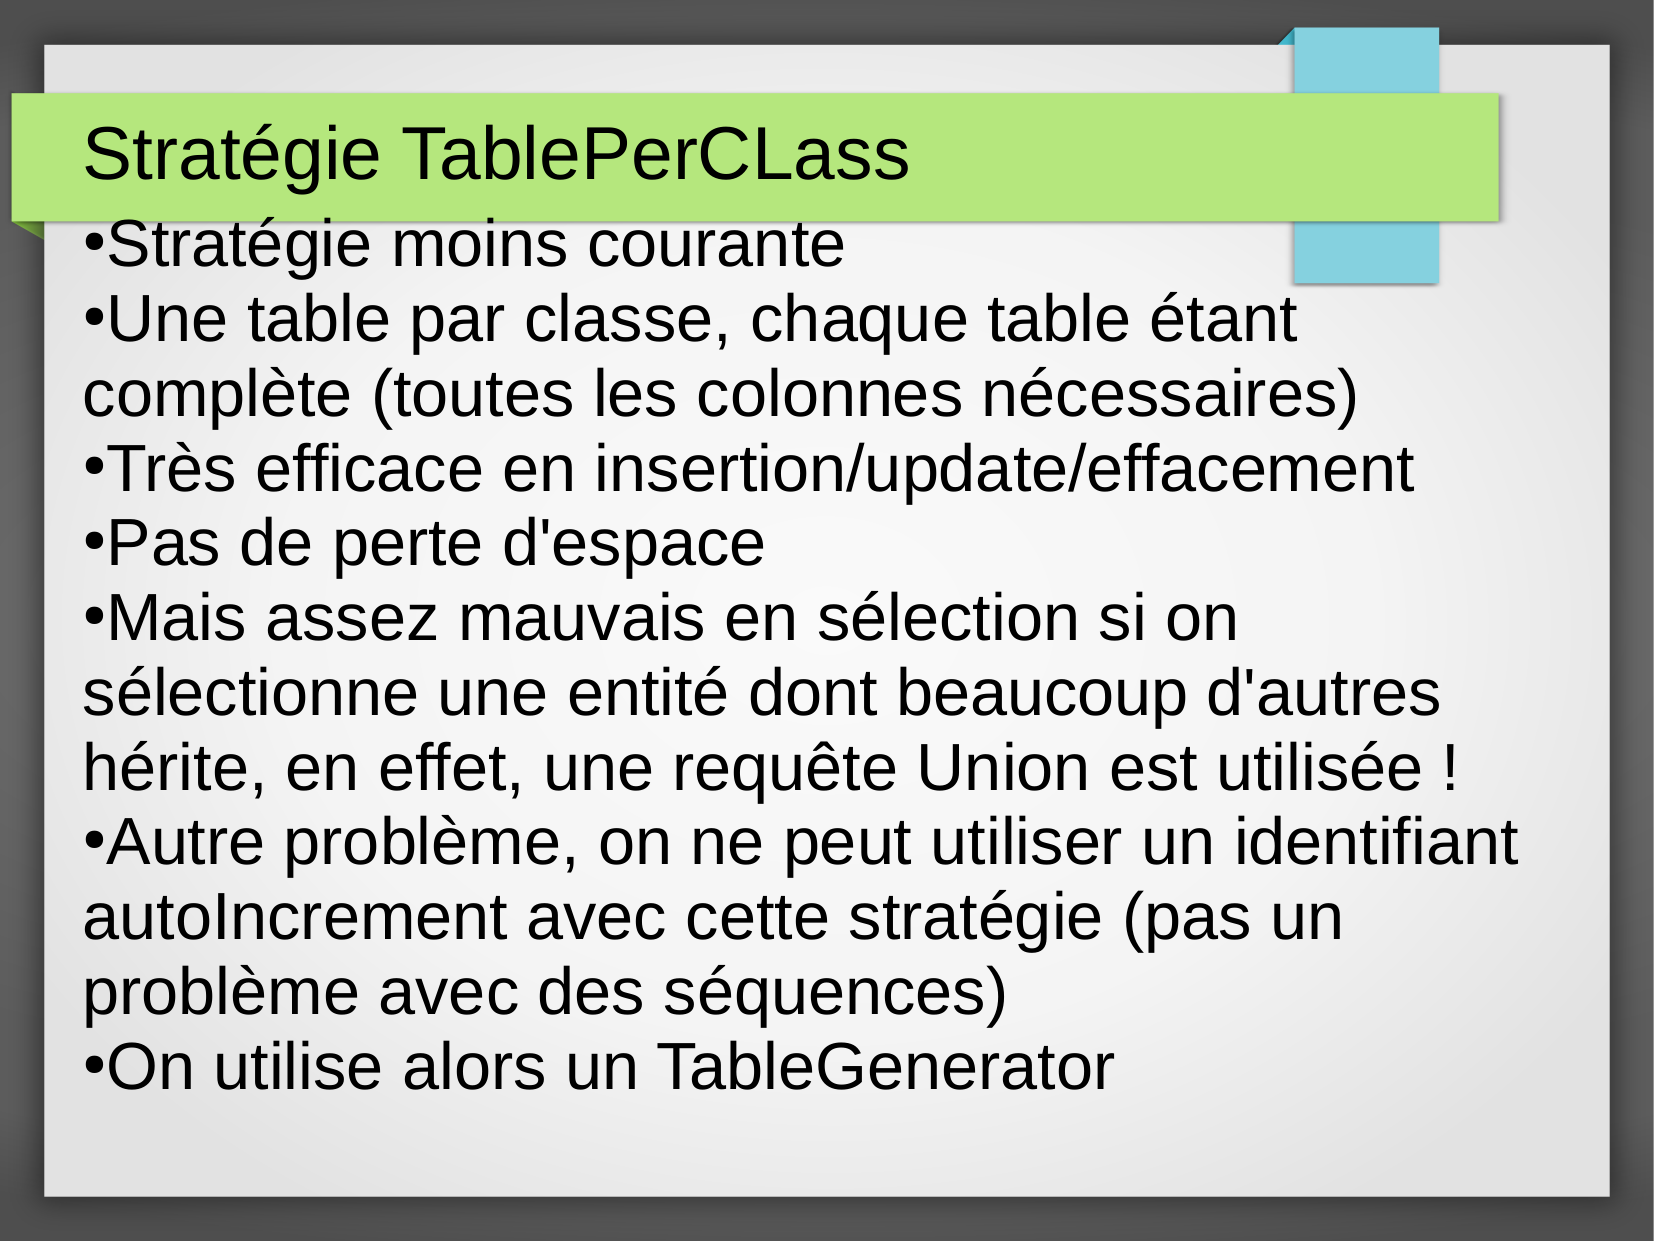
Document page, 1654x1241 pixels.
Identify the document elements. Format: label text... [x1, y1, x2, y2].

subtitle Stratégie moins courante Une table par classe, chaque table étant complète (toutes les colonnes nécessaires) Très efficace en insertion/update/effacement Pas de perte d'espace Mais assez mauvais en sélection si on sélectionne une entité dont beaucoup d'autres hérite, en effet, une requête Union est utilisée ! Autre problème, on ne peut utiliser un identifiant autoIncrement avec cette stratégie (pas un problème avec des séquences) On utilise alors un TableGenerator [82, 206, 1571, 1104]
picture [0, 0, 1654, 1241]
title Stratégie TablePerCLass [82, 94, 1264, 206]
